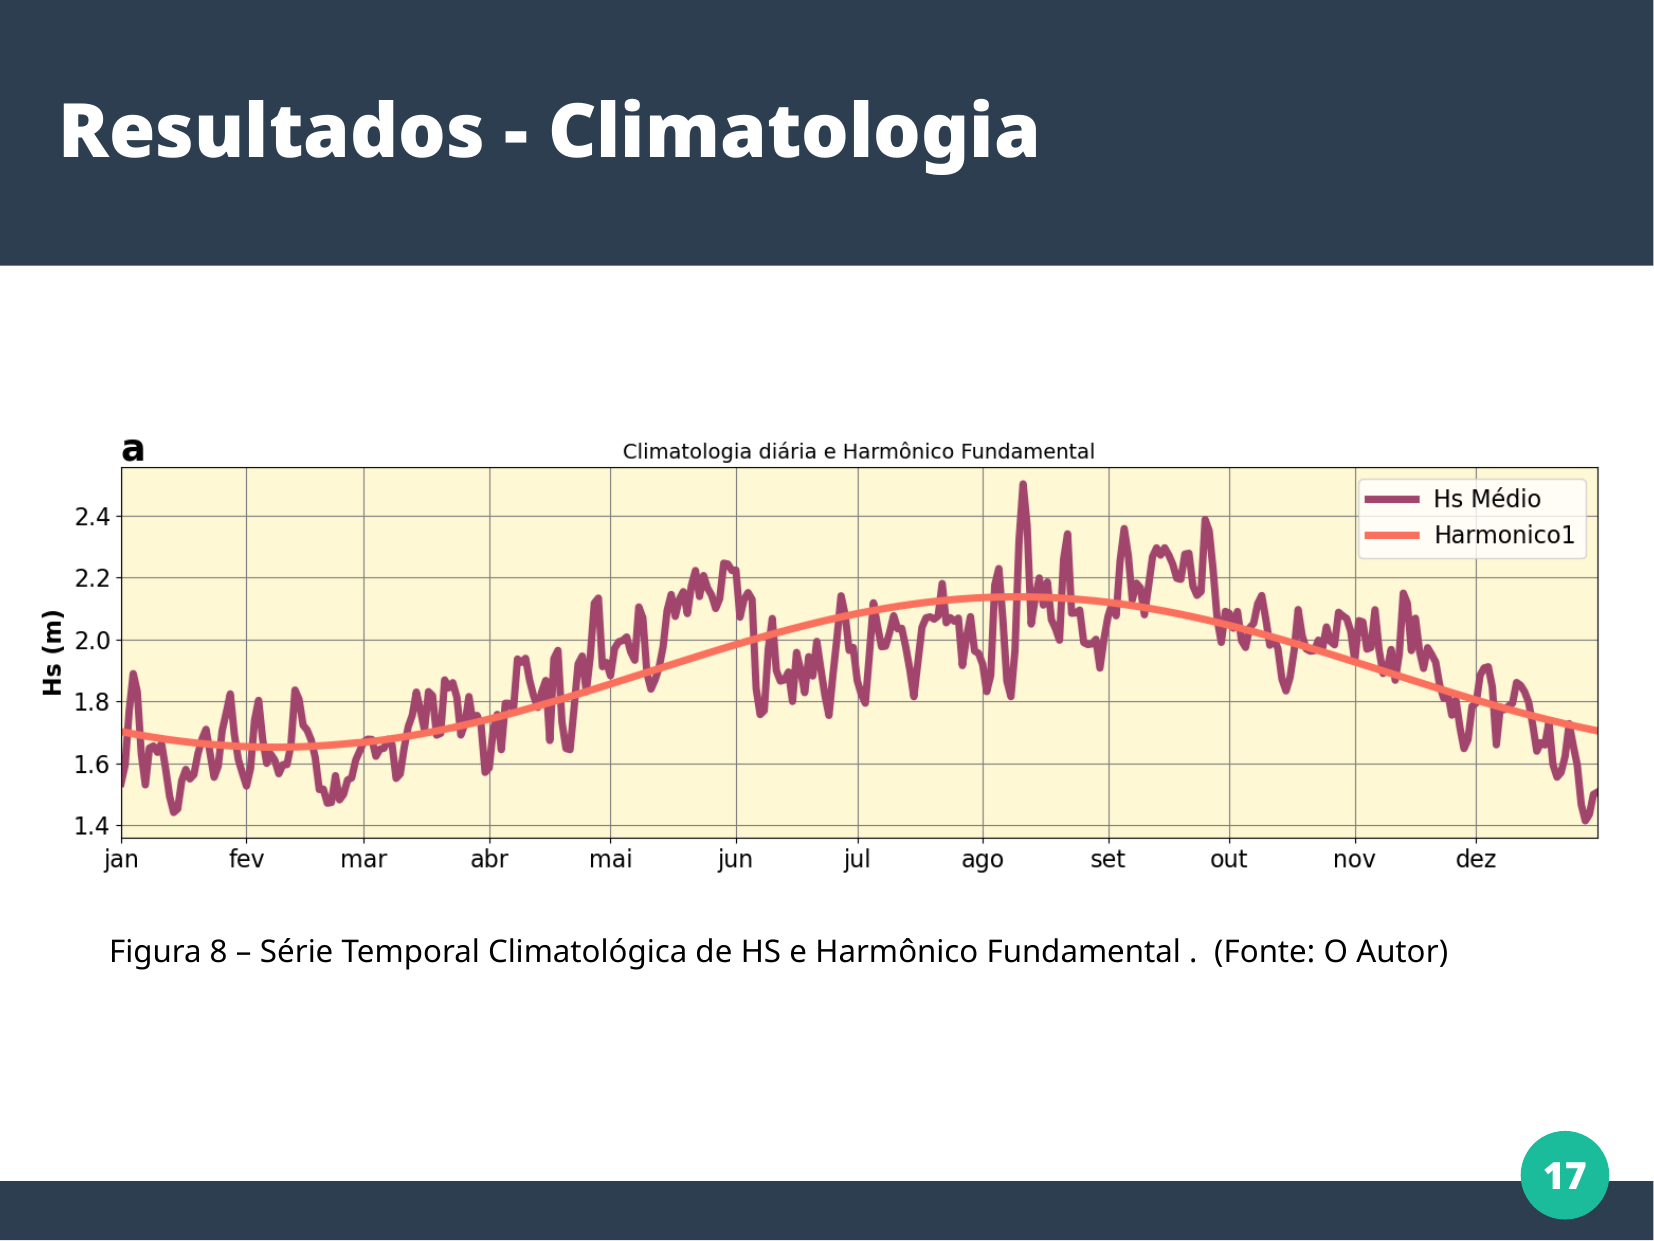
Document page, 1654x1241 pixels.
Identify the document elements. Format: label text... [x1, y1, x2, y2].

picture [35, 425, 1614, 875]
text_box Figura 8 – Série Temporal Climatológica de HS e Harmônico Fundamental . (Fonte: O Autor) [94, 921, 1642, 1054]
title Resultados - Climatologia [59, 49, 1595, 207]
